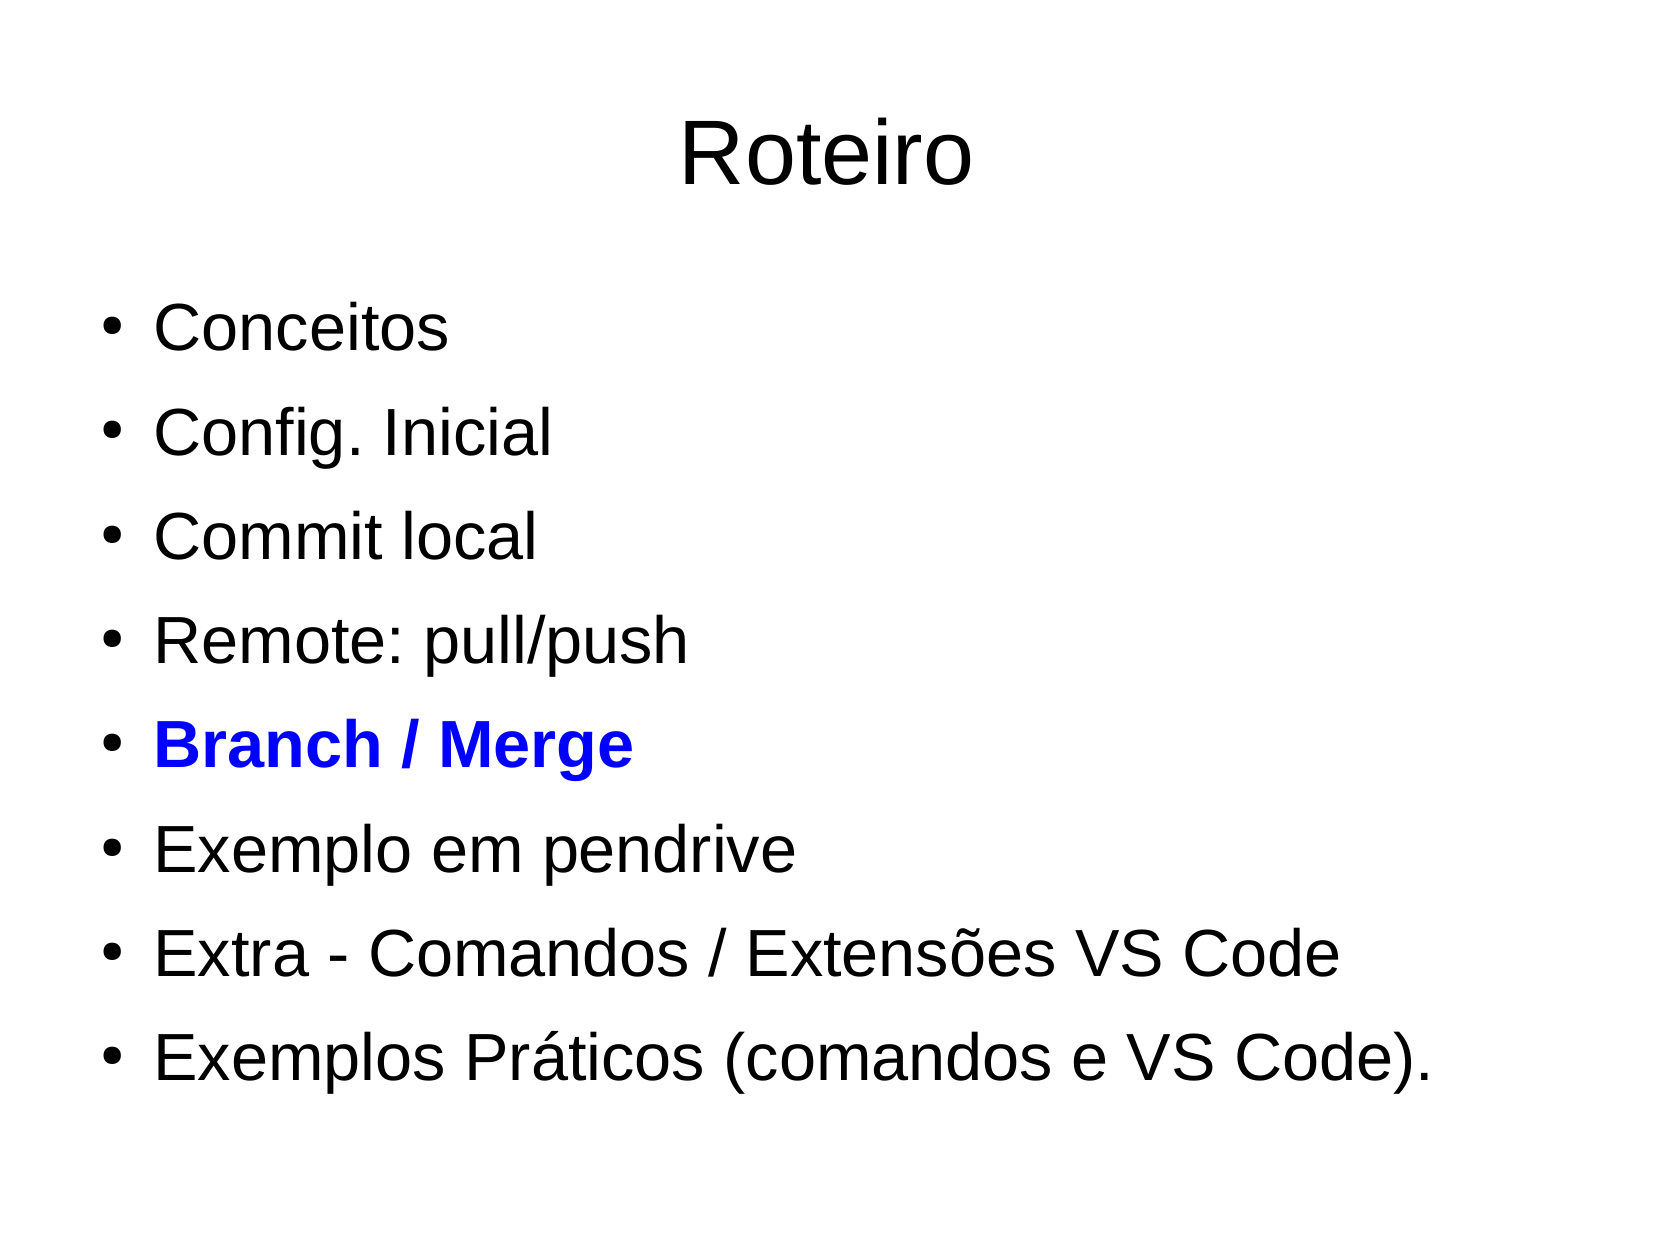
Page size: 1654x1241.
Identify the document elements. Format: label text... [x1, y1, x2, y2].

list Conceitos Config. Inicial Commit local Remote: pull/push Branch / Merge Exemplo em pendrive Extra - Comandos / Extensões VS Code Exemplos Práticos (comandos e VS Code). [82, 290, 1571, 1170]
title Roteiro [82, 49, 1571, 257]
